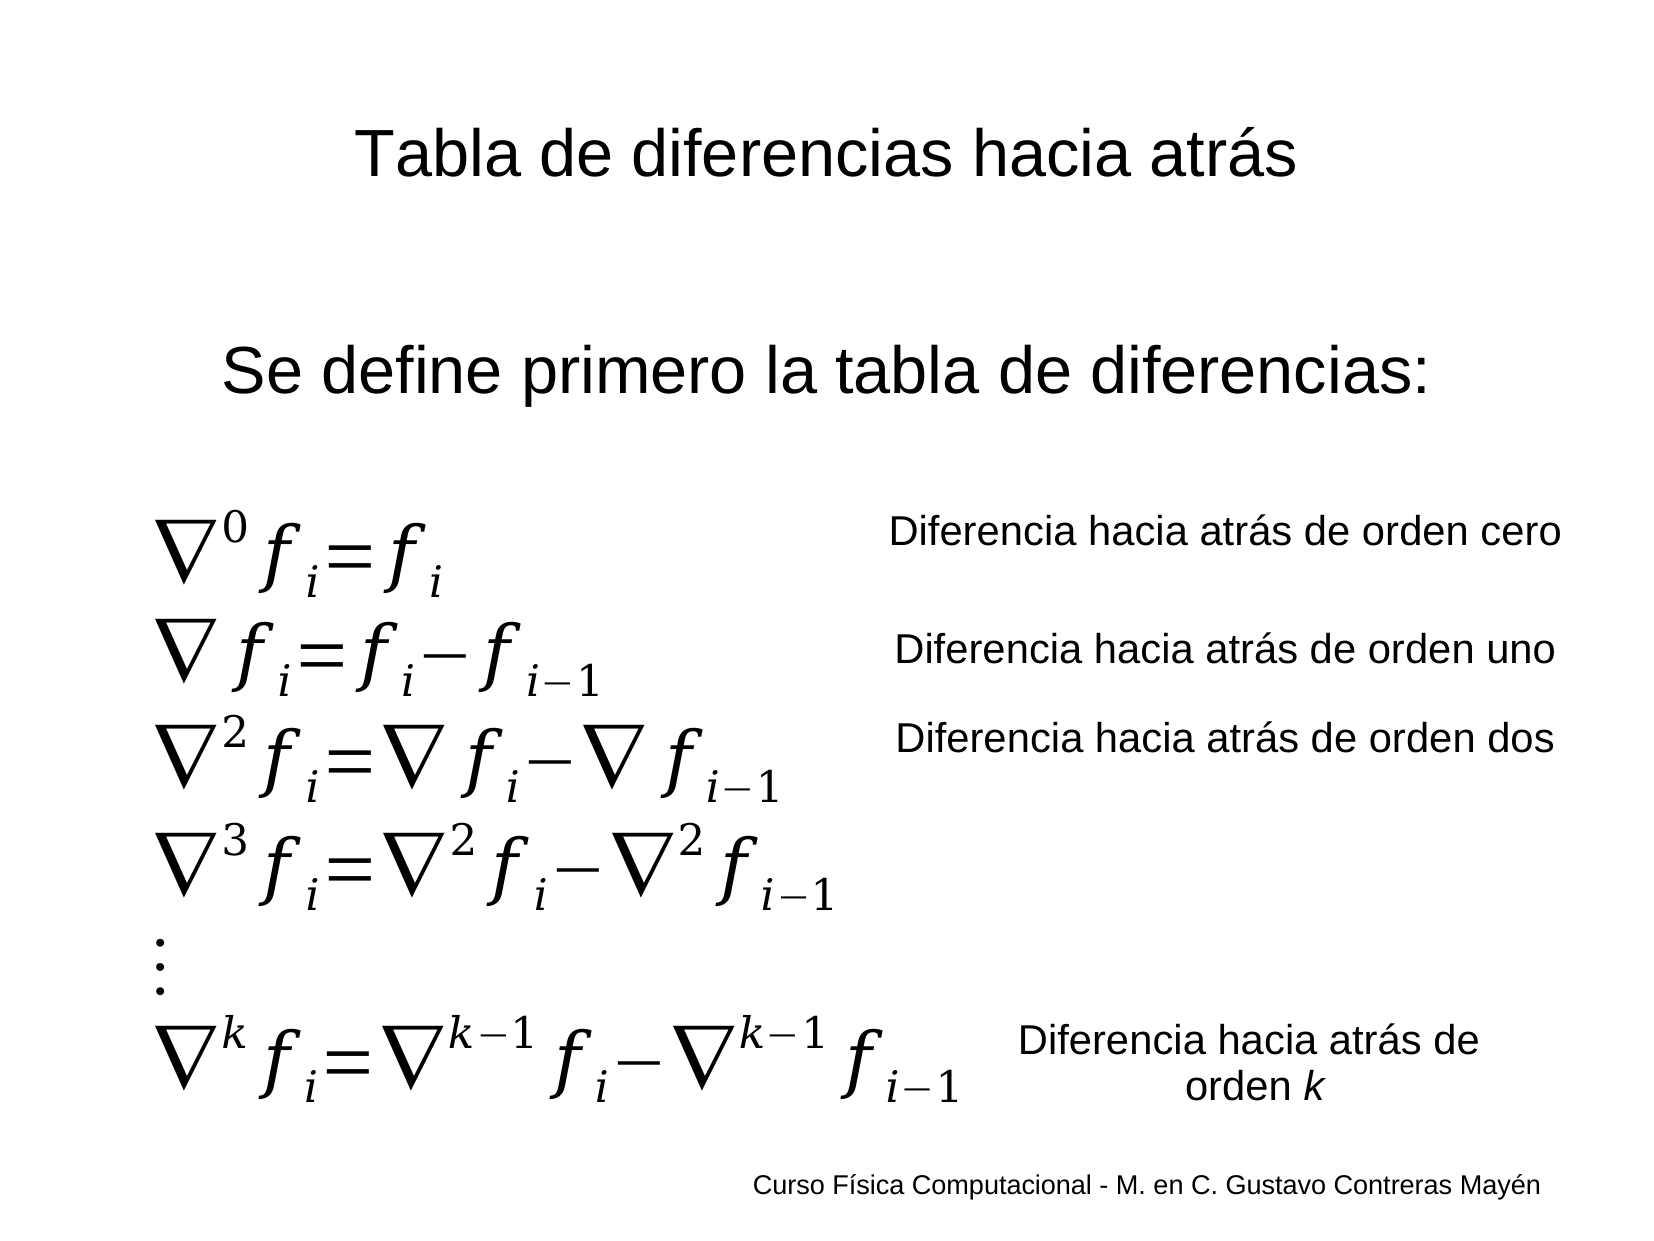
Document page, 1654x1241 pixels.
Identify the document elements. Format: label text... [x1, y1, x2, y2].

text_box Diferencia hacia atrás de orden dos [826, 708, 1625, 768]
text_box Diferencia hacia atrás de orden cero [826, 501, 1625, 561]
text_box Diferencia hacia atrás de orden uno [826, 620, 1625, 679]
title Tabla de diferencias hacia atrás [82, 49, 1571, 257]
text_box Diferencia hacia atrás de orden k [856, 1010, 1654, 1116]
chart [133, 501, 970, 1114]
subtitle Se define primero la tabla de diferencias: [82, 297, 1571, 443]
